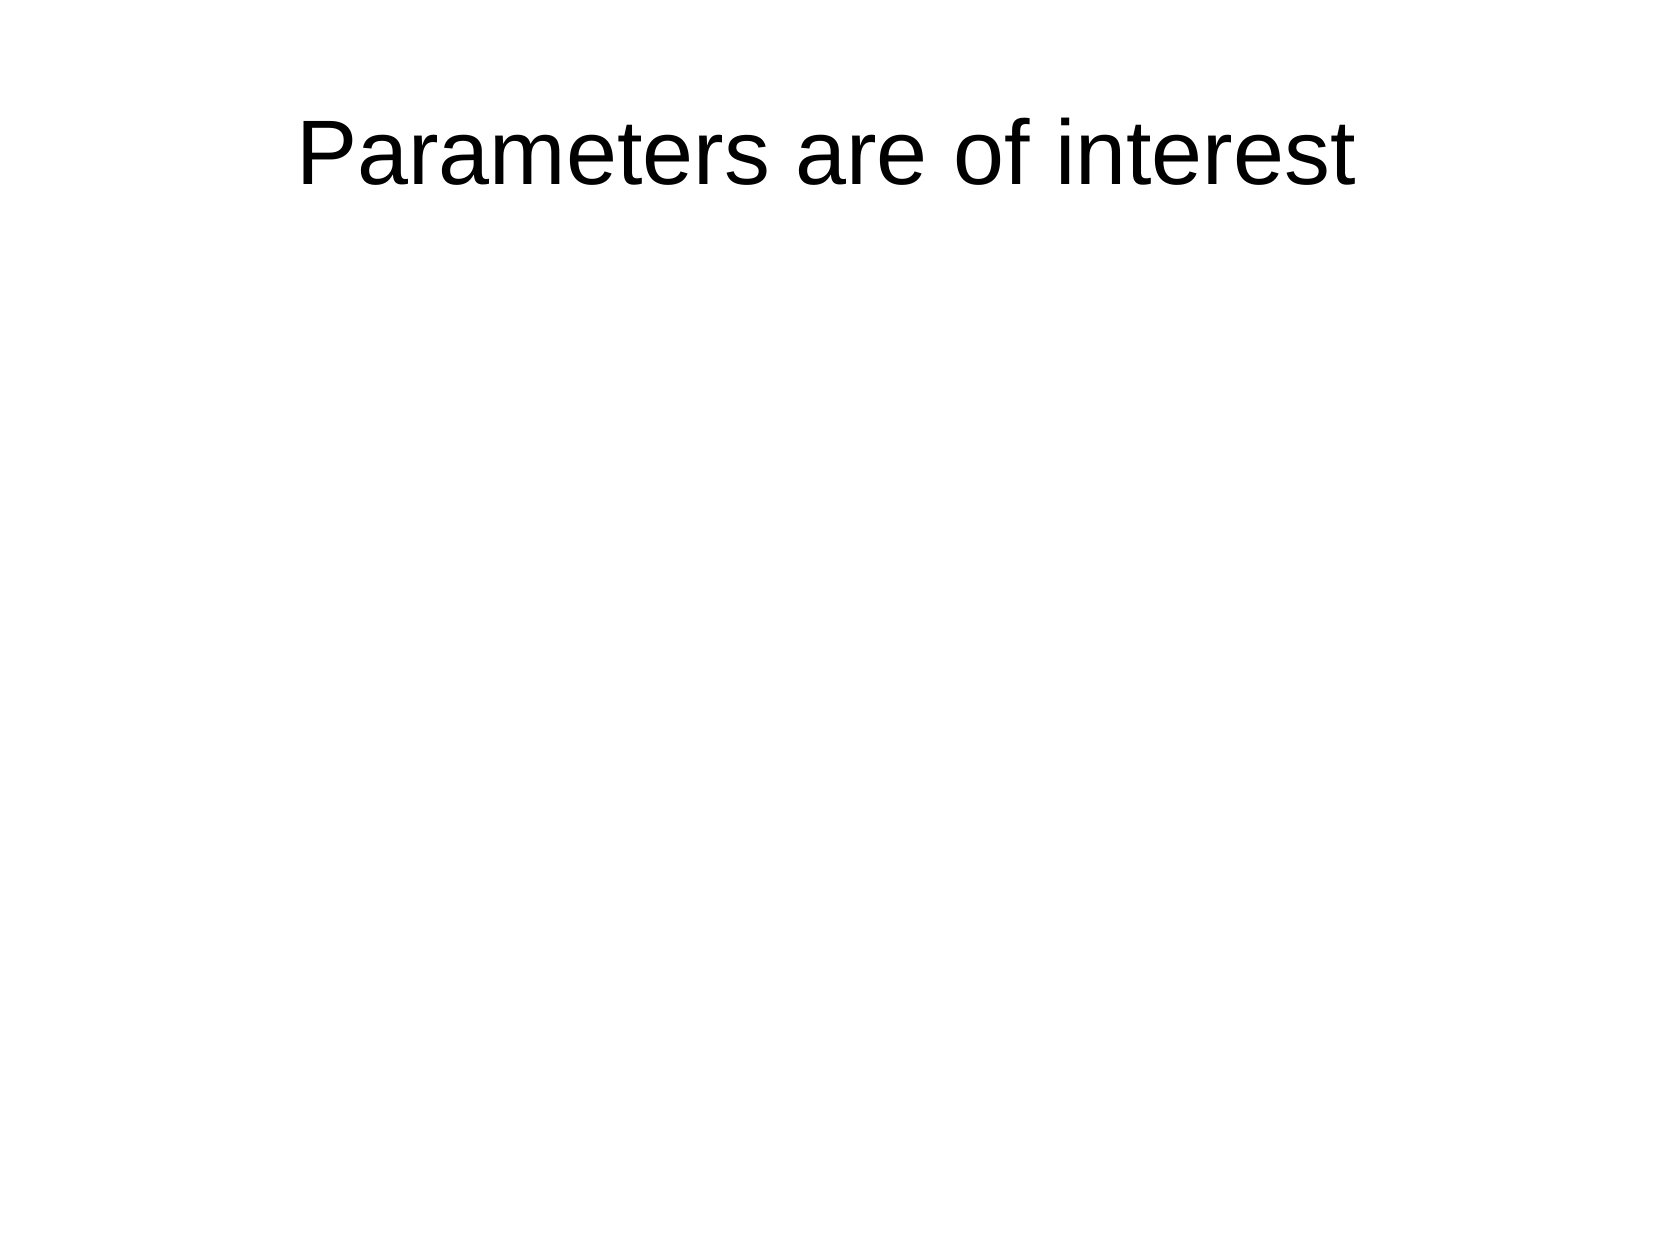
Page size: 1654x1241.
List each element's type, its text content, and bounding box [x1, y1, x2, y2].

title Parameters are of interest [82, 49, 1571, 257]
